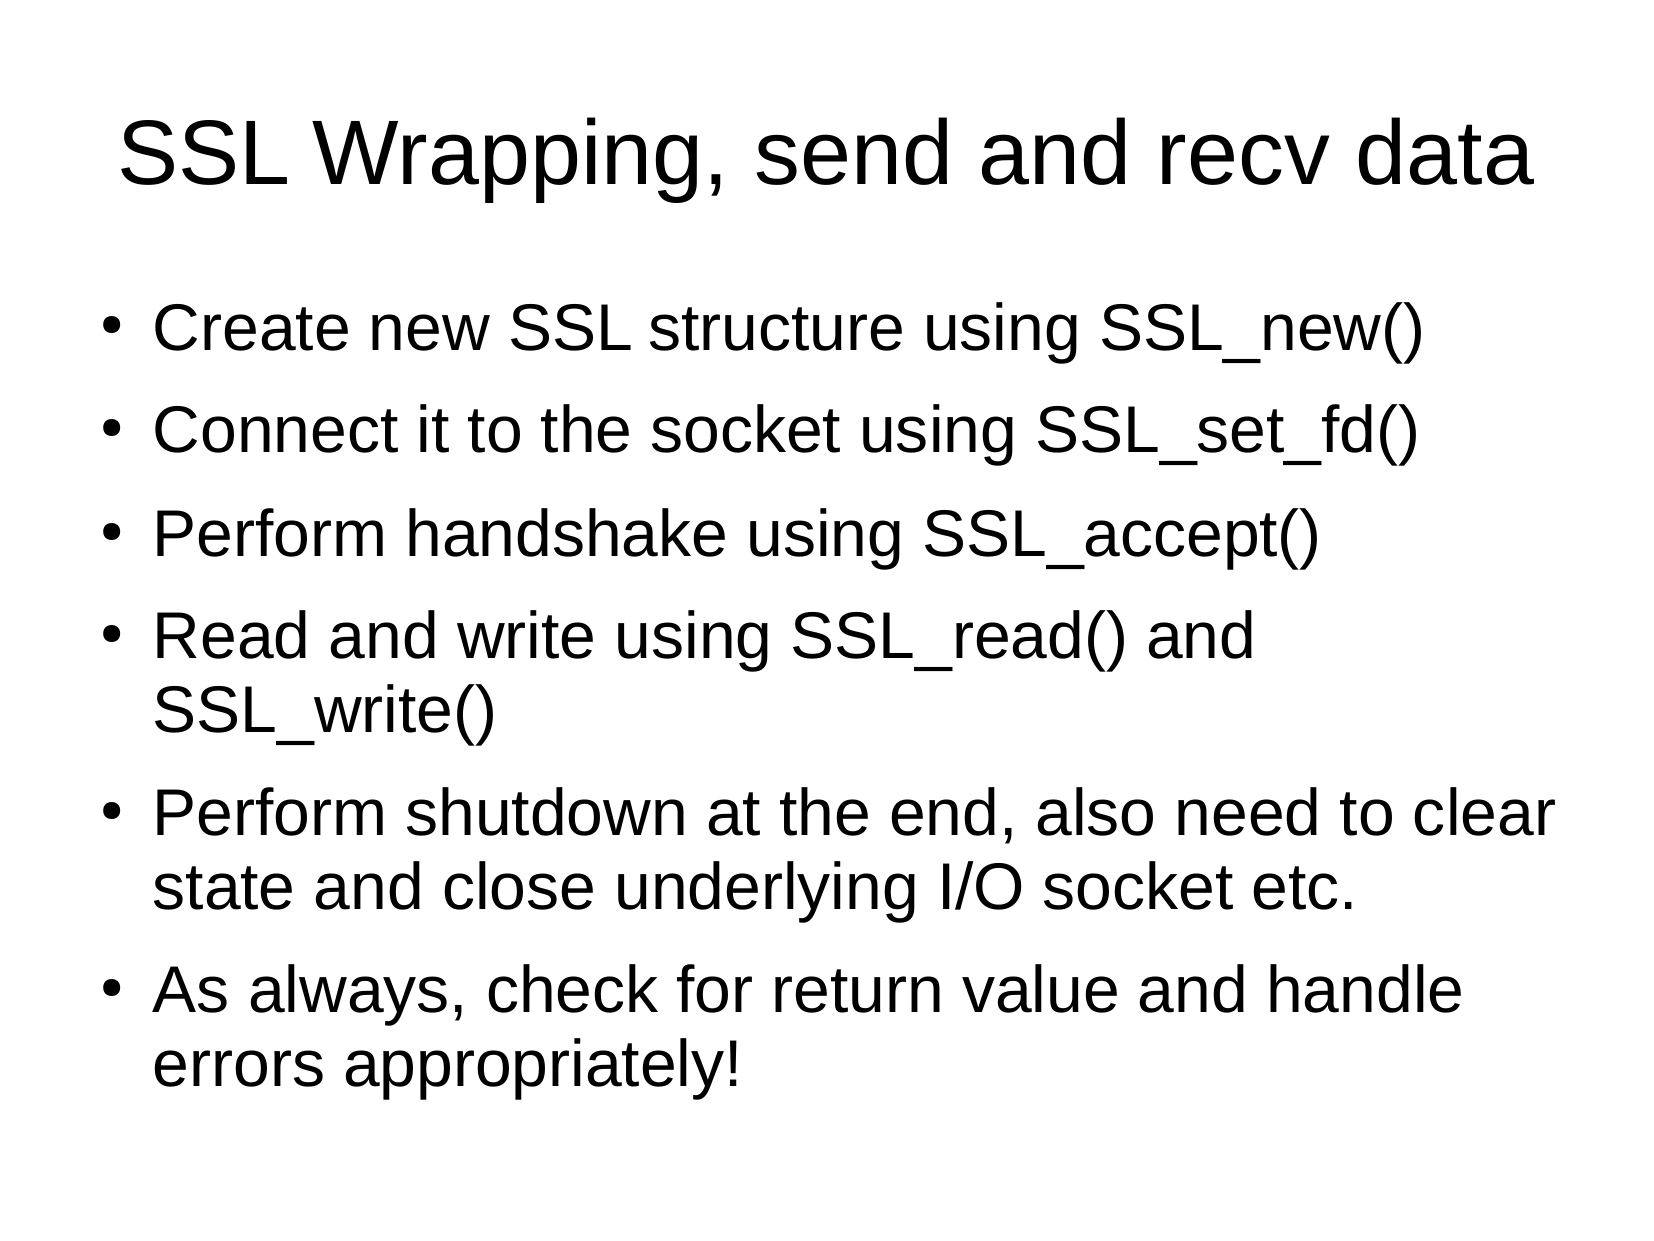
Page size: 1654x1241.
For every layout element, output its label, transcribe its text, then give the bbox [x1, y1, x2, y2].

list Create new SSL structure using SSL_new() Connect it to the socket using SSL_set_fd() Perform handshake using SSL_accept() Read and write using SSL_read() and SSL_write() Perform shutdown at the end, also need to clear state and close underlying I/O socket etc. As always, check for return value and handle errors appropriately! [82, 290, 1571, 1109]
title SSL Wrapping, send and recv data [82, 56, 1571, 250]
